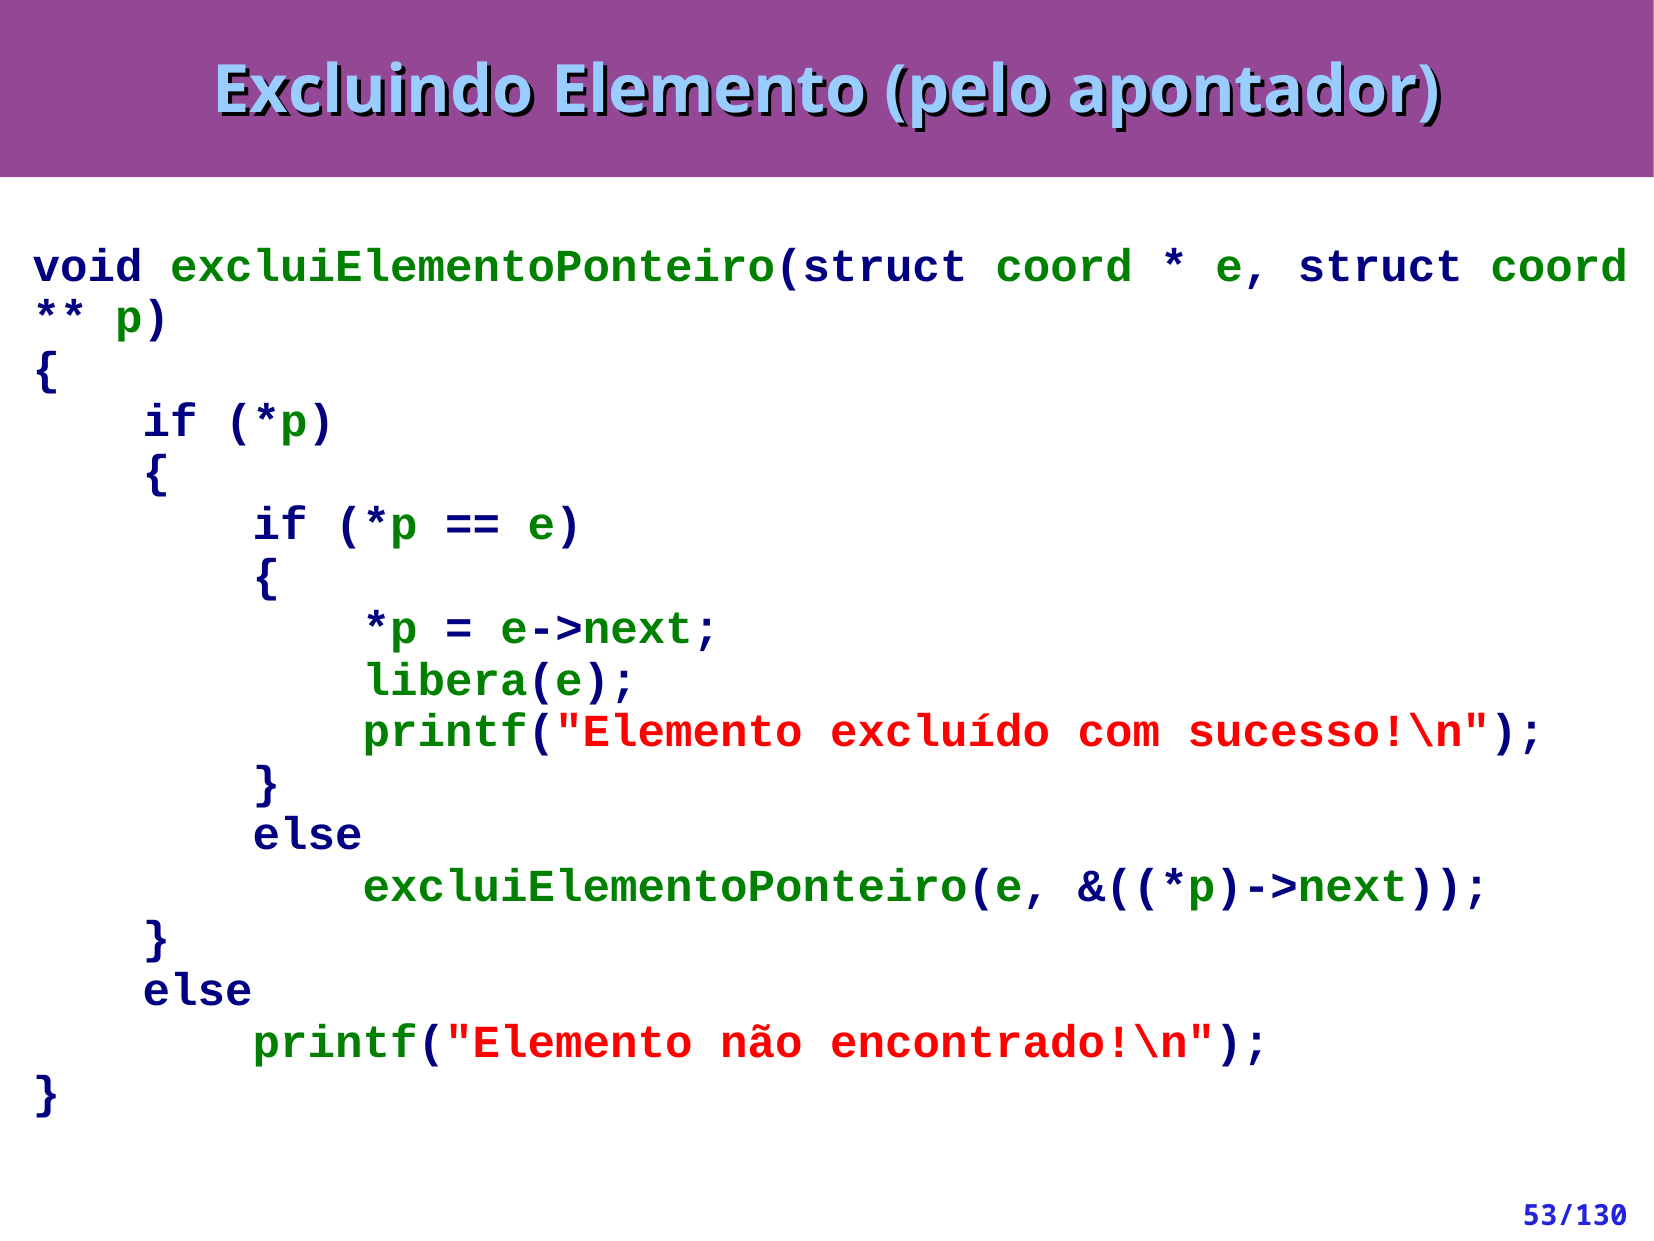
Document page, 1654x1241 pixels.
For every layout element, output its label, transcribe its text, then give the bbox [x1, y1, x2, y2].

title Excluindo Elemento (pelo apontador) [82, 0, 1571, 176]
text_box void excluiElementoPonteiro(struct coord * e, struct coord ** p) { if (*p) { if (*p == e) { *p = e->next; libera(e); printf("Elemento excluído com sucesso!\n"); } else excluiElementoPonteiro(e, &((*p)->next)); } else printf("Elemento não encontrado!\n"); } [17, 235, 1654, 1021]
